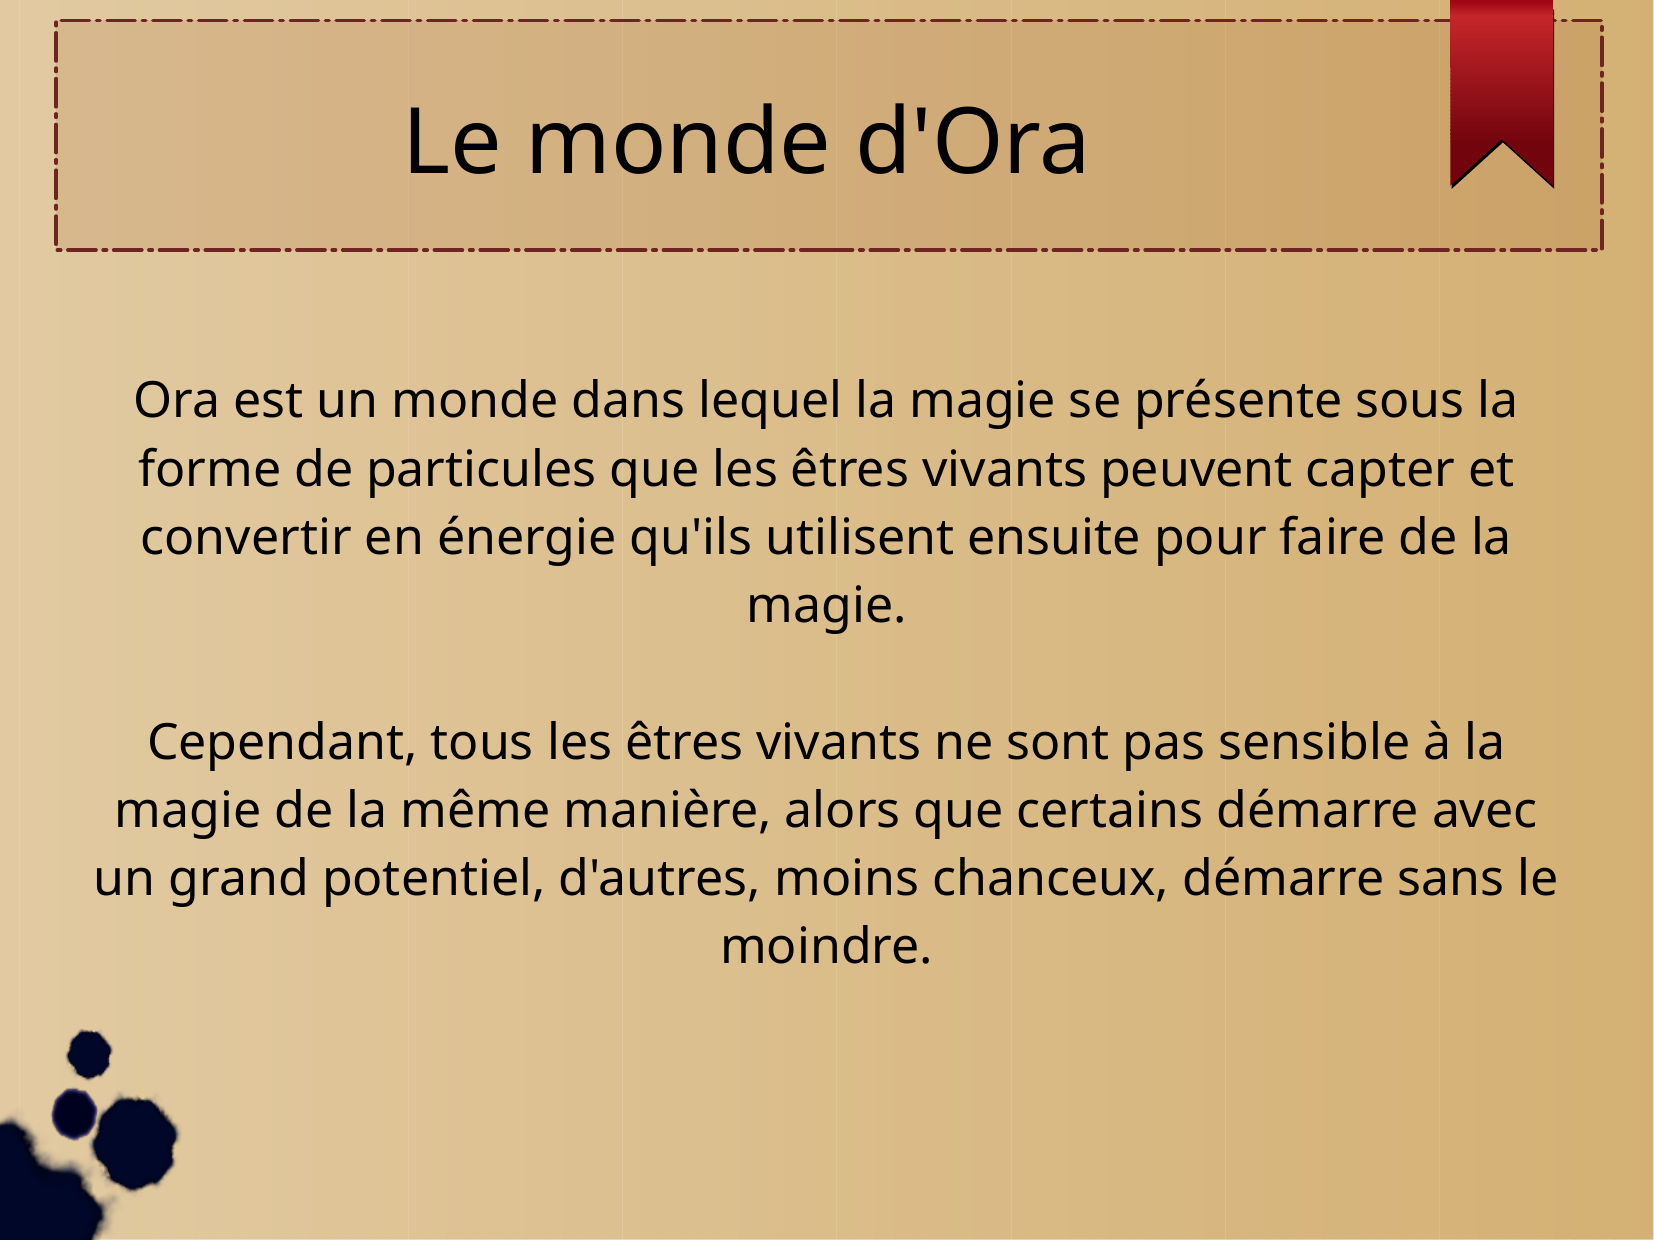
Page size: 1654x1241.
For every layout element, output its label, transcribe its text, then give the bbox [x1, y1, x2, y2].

title Le monde d'Ora [82, 47, 1412, 229]
subtitle Ora est un monde dans lequel la magie se présente sous la forme de particules que les êtres vivants peuvent capter et convertir en énergie qu'ils utilisent ensuite pour faire de la magie. Cependant, tous les êtres vivants ne sont pas sensible à la magie de la même manière, alors que certains démarre avec un grand potentiel, d'autres, moins chanceux, démarre sans le moindre. [82, 288, 1571, 1111]
